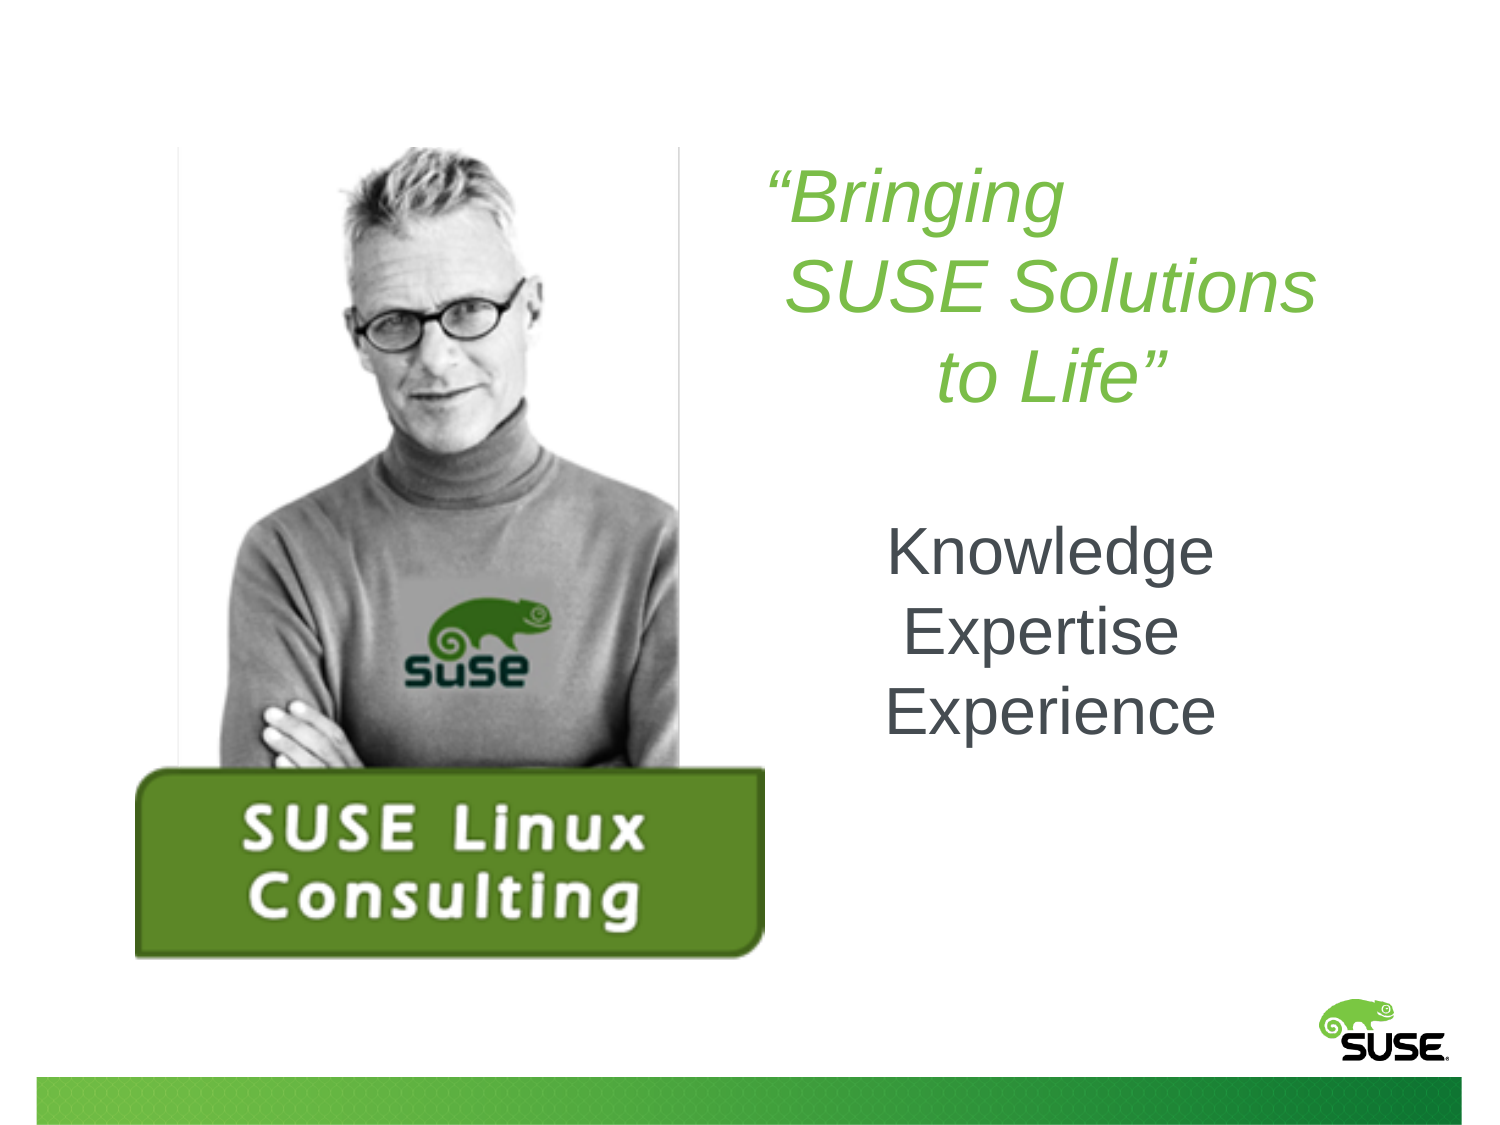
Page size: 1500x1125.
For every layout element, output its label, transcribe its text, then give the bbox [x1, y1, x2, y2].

text_box “Bringing SUSE Solutions to Life” Knowledge Expertise Experience [765, 147, 1338, 949]
picture [135, 147, 765, 977]
picture [1319, 999, 1449, 1061]
picture [36, 1077, 1462, 1125]
